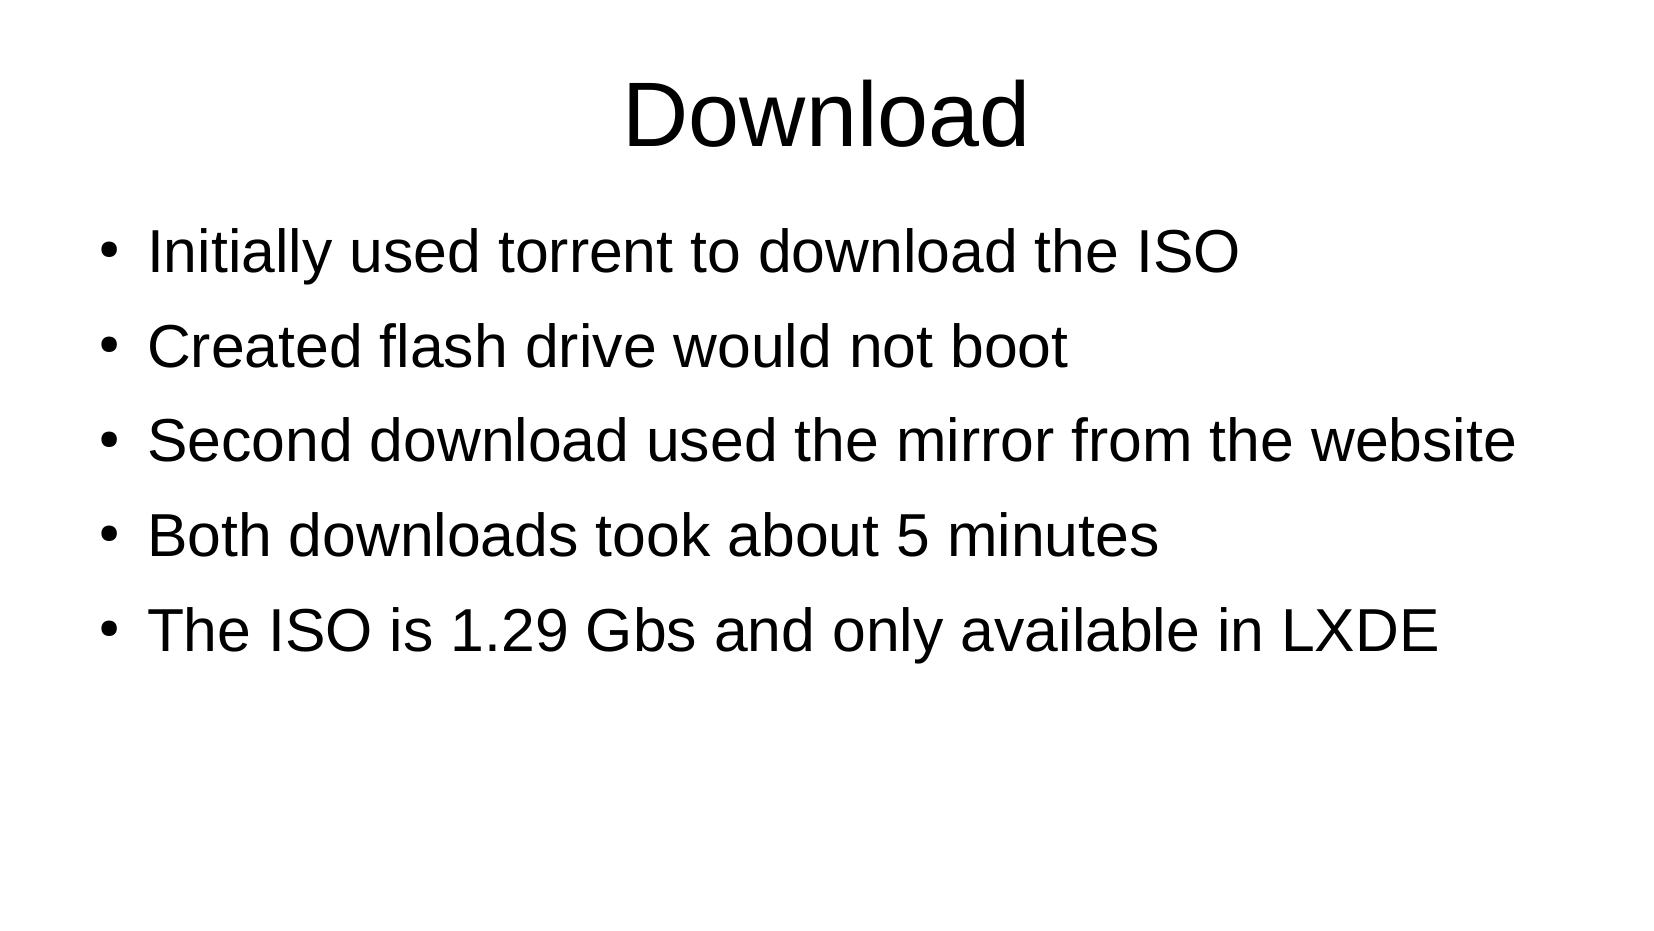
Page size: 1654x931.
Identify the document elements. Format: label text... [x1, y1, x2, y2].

list Initially used torrent to download the ISO Created flash drive would not boot Second download used the mirror from the website Both downloads took about 5 minutes The ISO is 1.29 Gbs and only available in LXDE [82, 217, 1571, 758]
title Download [82, 37, 1571, 193]
